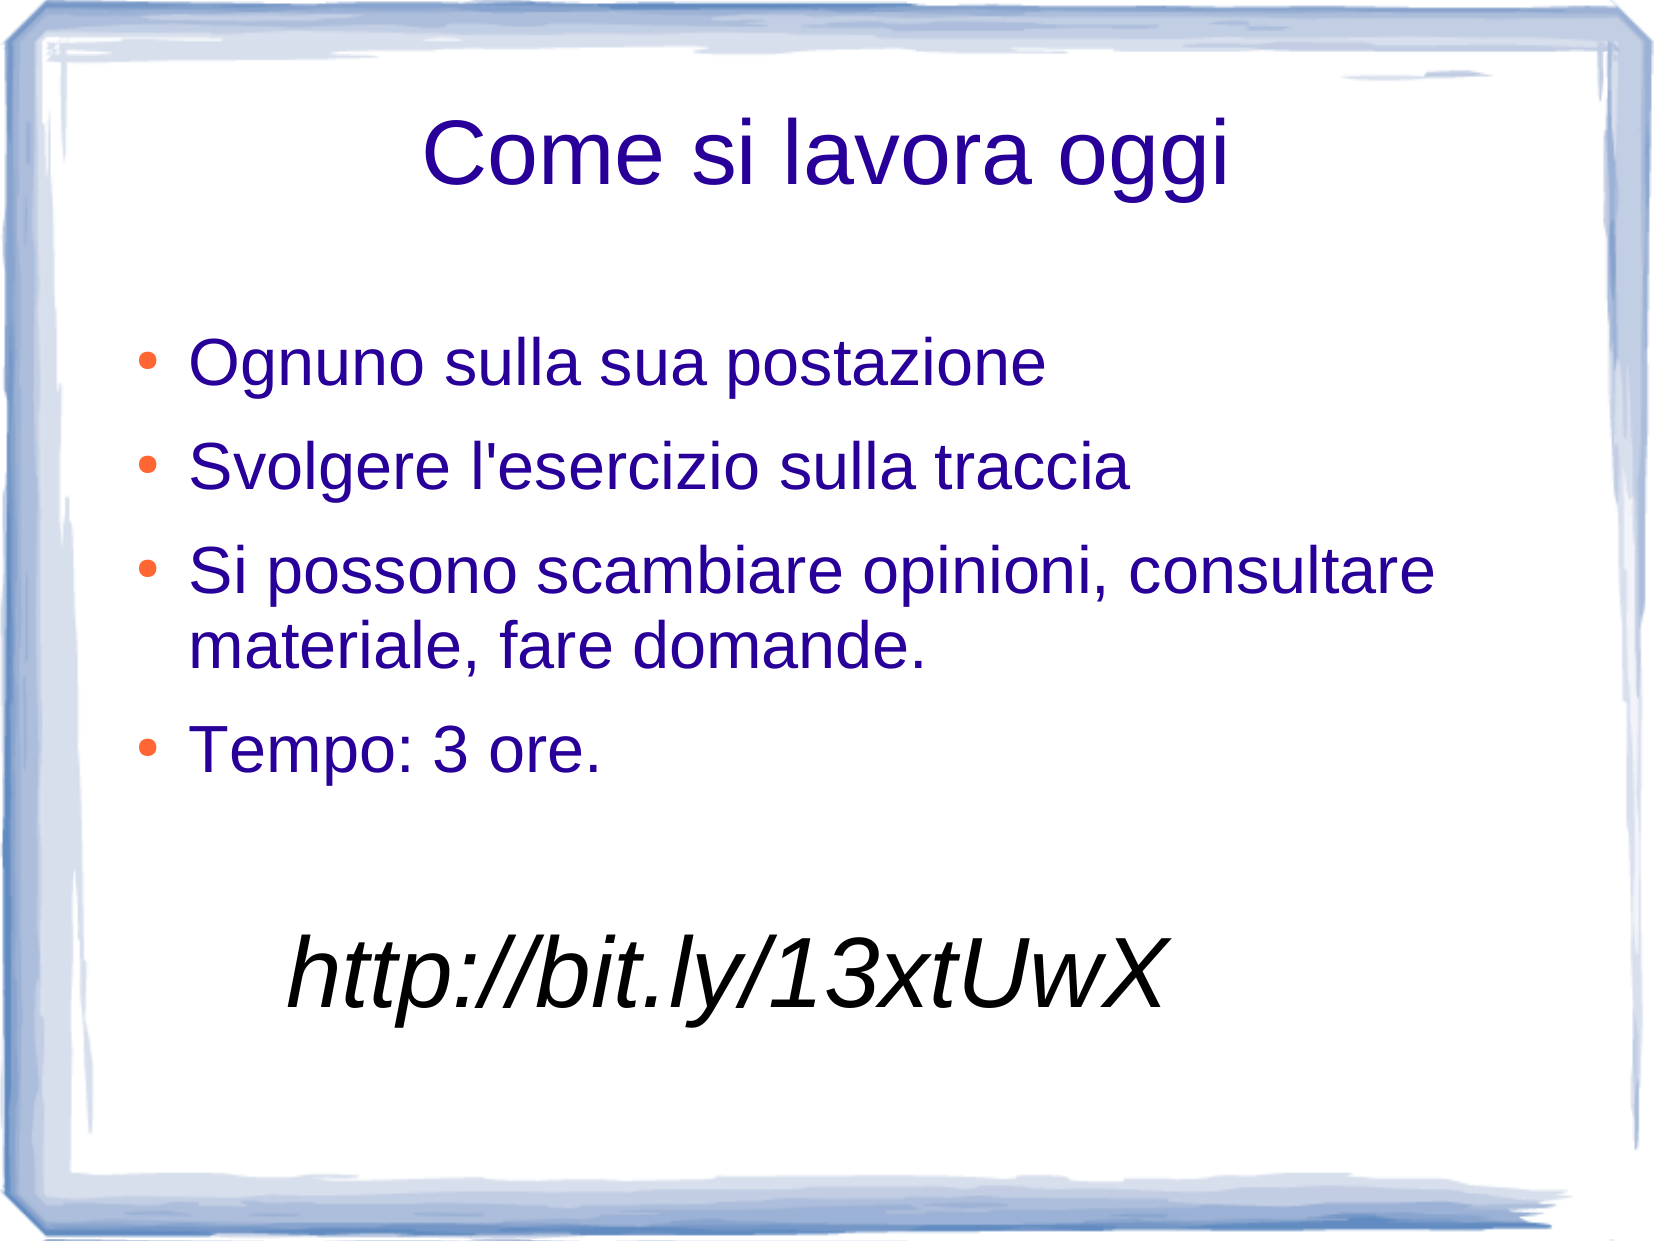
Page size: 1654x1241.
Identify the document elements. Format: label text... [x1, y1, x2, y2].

picture [0, 0, 1654, 1241]
list Ognuno sulla sua postazione Svolgere l'esercizio sulla traccia Si possono scambiare opinioni, consultare materiale, fare domande. Tempo: 3 ore. [118, 324, 1571, 1045]
title Come si lavora oggi [82, 49, 1571, 257]
text_box http://bit.ly/13xtUwX [271, 909, 1512, 1037]
